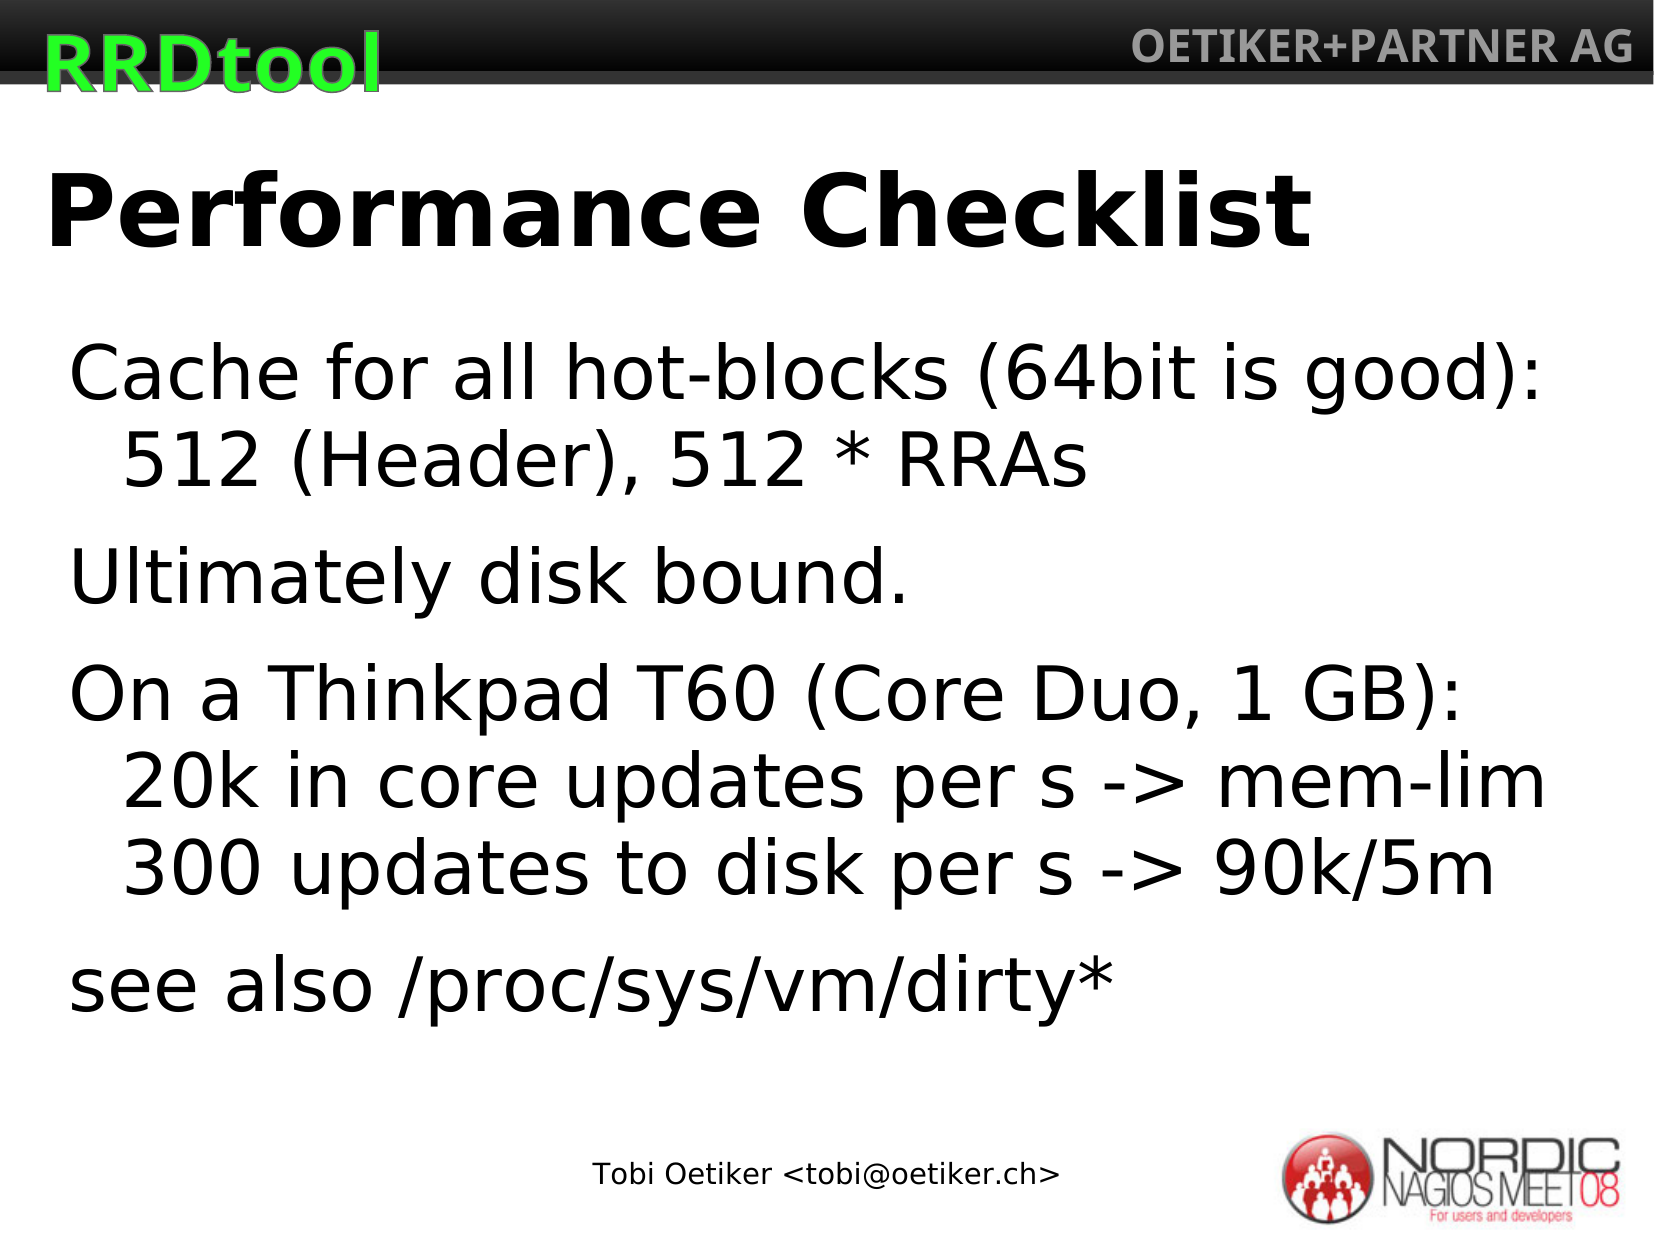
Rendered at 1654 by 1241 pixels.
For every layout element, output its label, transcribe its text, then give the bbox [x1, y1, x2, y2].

title Performance Checklist [43, 137, 1582, 287]
list Cache for all hot-blocks (64bit is good): 512 (Header), 512 * RRAs Ultimately disk bound. On a Thinkpad T60 (Core Duo, 1 GB): 20k in core updates per s -> mem-lim 300 updates to disk per s -> 90k/5m see also /proc/sys/vm/dirty* [50, 329, 1571, 1099]
picture [1262, 1116, 1654, 1241]
